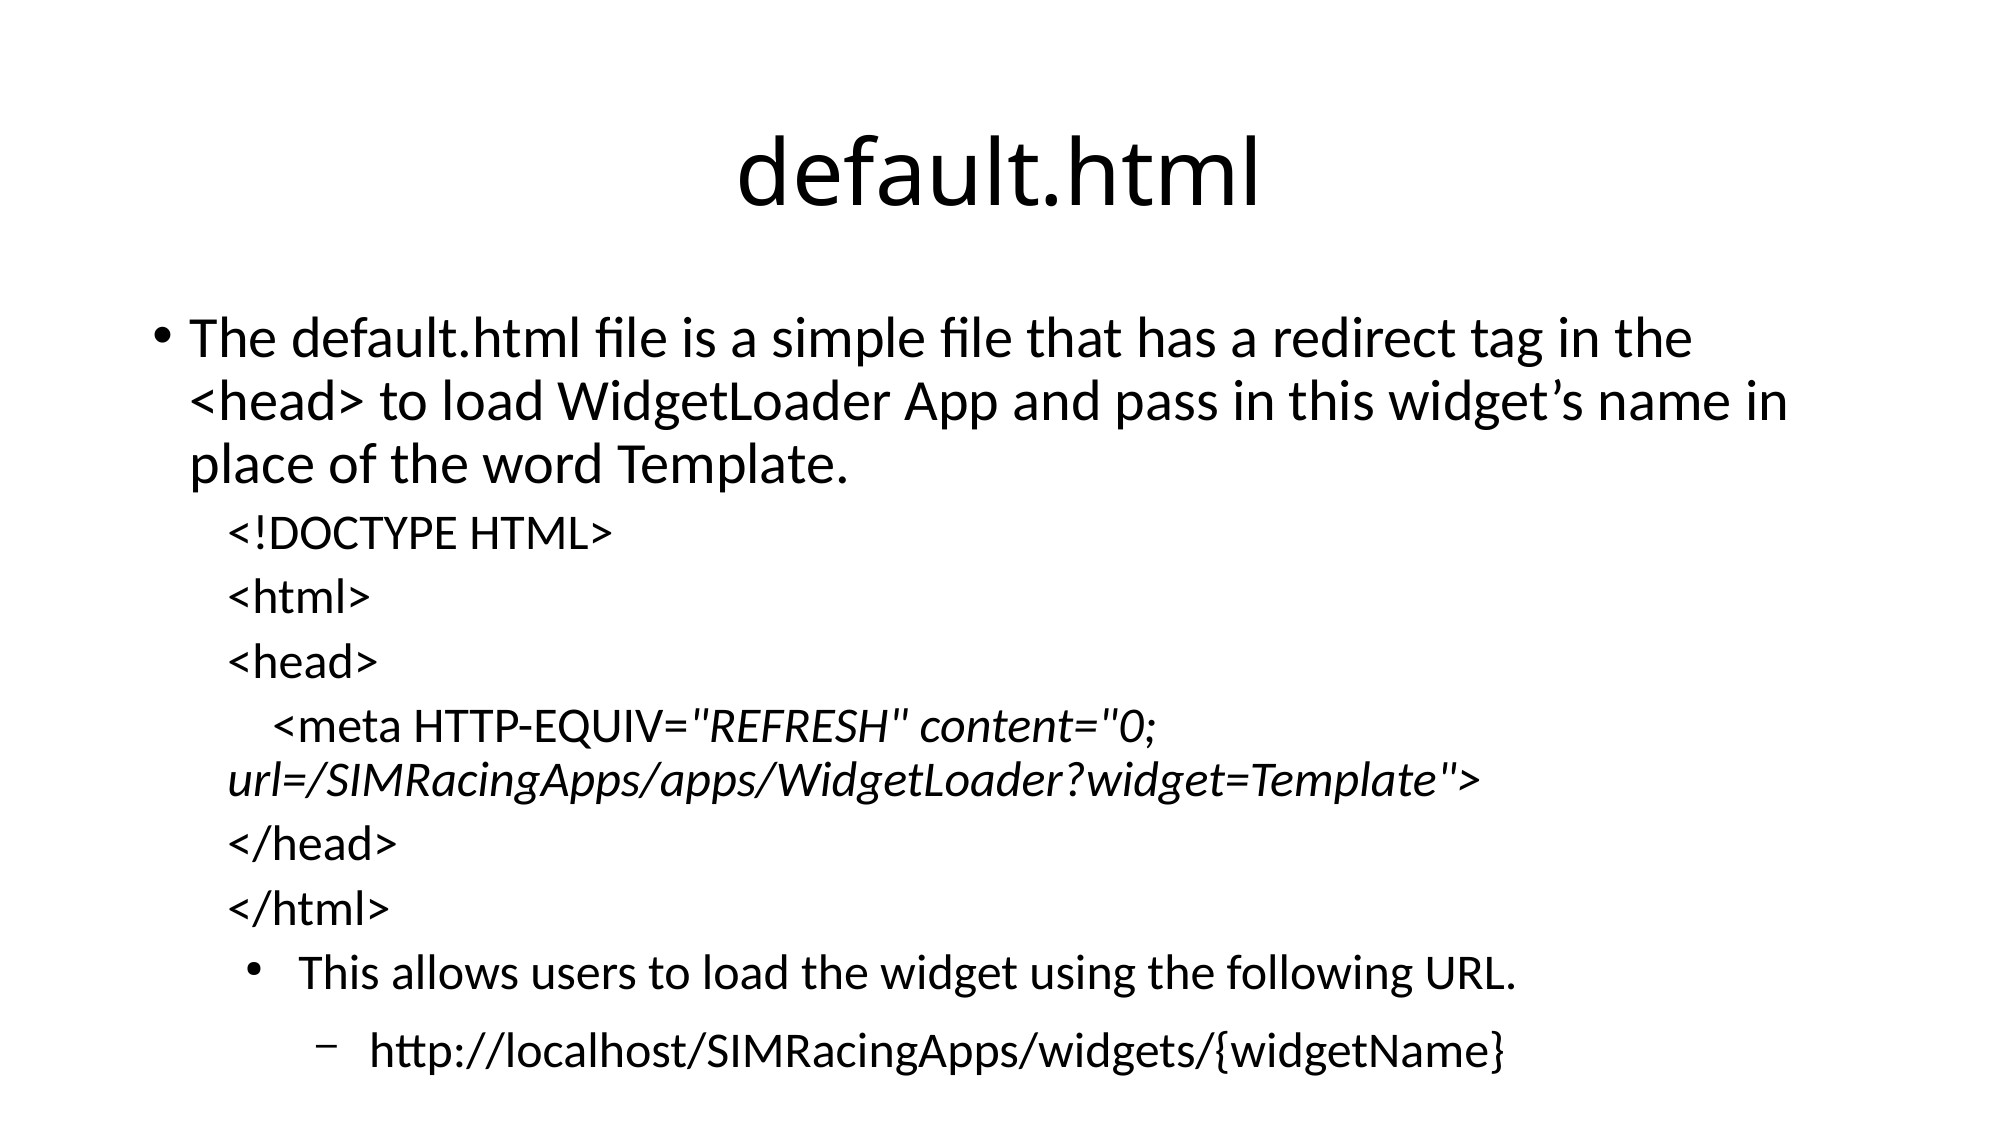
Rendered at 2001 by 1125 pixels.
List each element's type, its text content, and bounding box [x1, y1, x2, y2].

title default.html [137, 59, 1863, 278]
list The default.html file is a simple file that has a redirect tag in the <head> to load WidgetLoader App and pass in this widget’s name in place of the word Template. <!DOCTYPE HTML> <html> <head> <meta HTTP-EQUIV="REFRESH" content="0; url=/SIMRacingApps/apps/WidgetLoader?widget=Template"> </head> </html> This allows users to load the widget using the following URL. http://localhost/SIMRacingApps/widgets/{widgetName} [137, 299, 1863, 1014]
